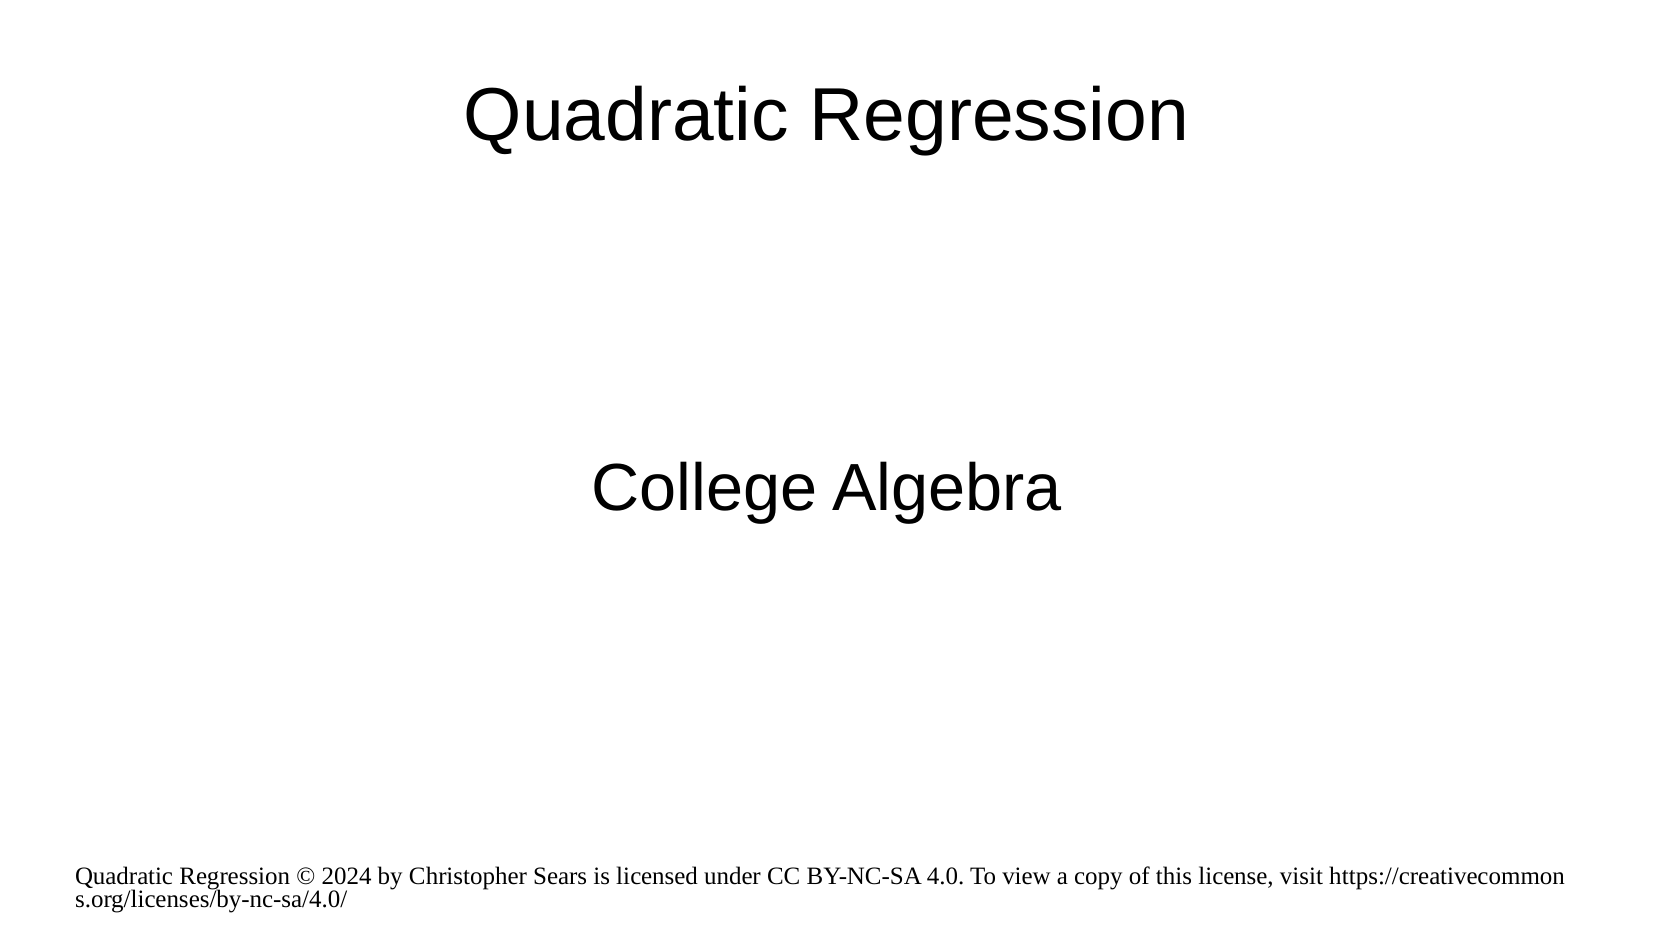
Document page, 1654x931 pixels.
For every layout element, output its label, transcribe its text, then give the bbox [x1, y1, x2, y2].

title Quadratic Regression [82, 37, 1571, 193]
subtitle College Algebra [82, 217, 1571, 758]
